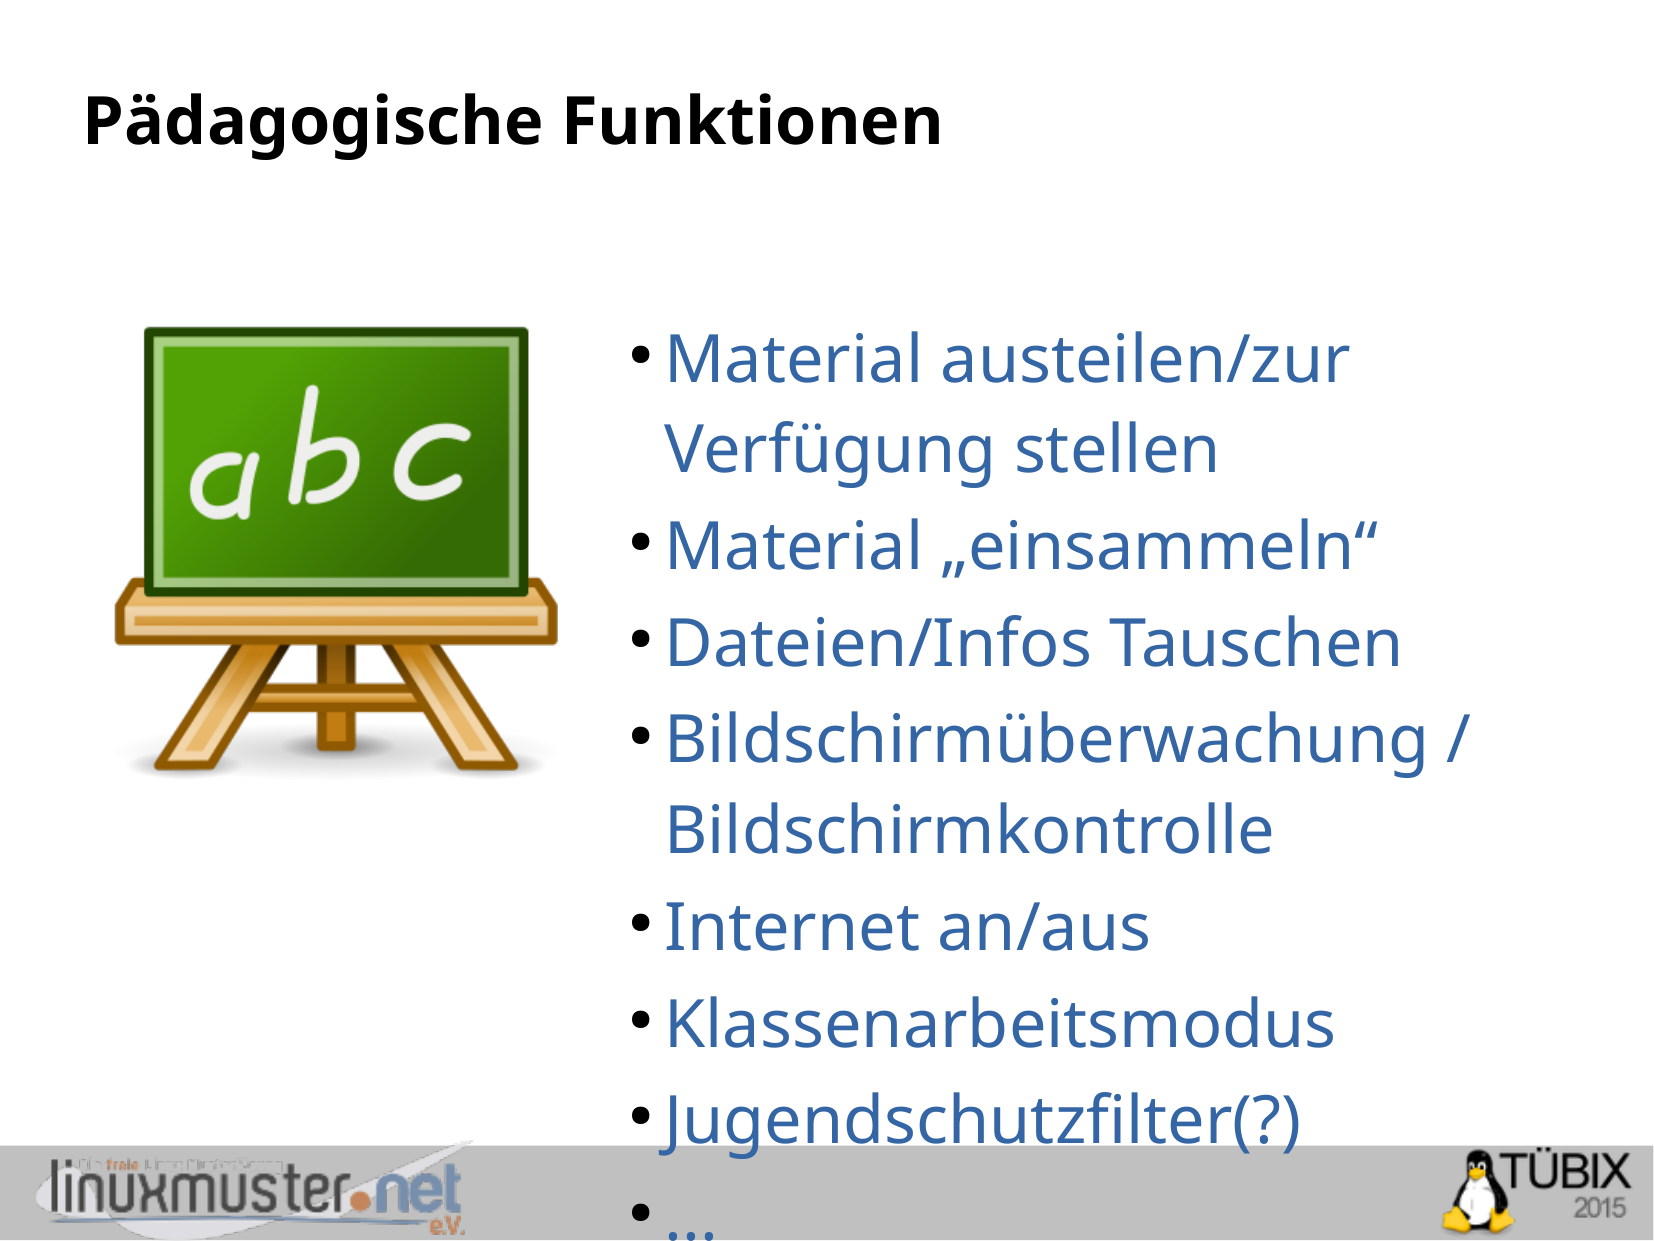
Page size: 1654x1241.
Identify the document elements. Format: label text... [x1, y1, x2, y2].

text_box Material austeilen/zur Verfügung stellen Material „einsammeln“ Dateien/Infos Tauschen Bildschirmüberwachung / Bildschirmkontrolle Internet an/aus Klassenarbeitsmodus Jugendschutzfilter(?) ... [614, 303, 1595, 1110]
picture [36, 1140, 473, 1241]
picture [106, 318, 567, 780]
title Pädagogische Funktionen [82, 49, 1571, 189]
picture [1440, 1146, 1642, 1238]
